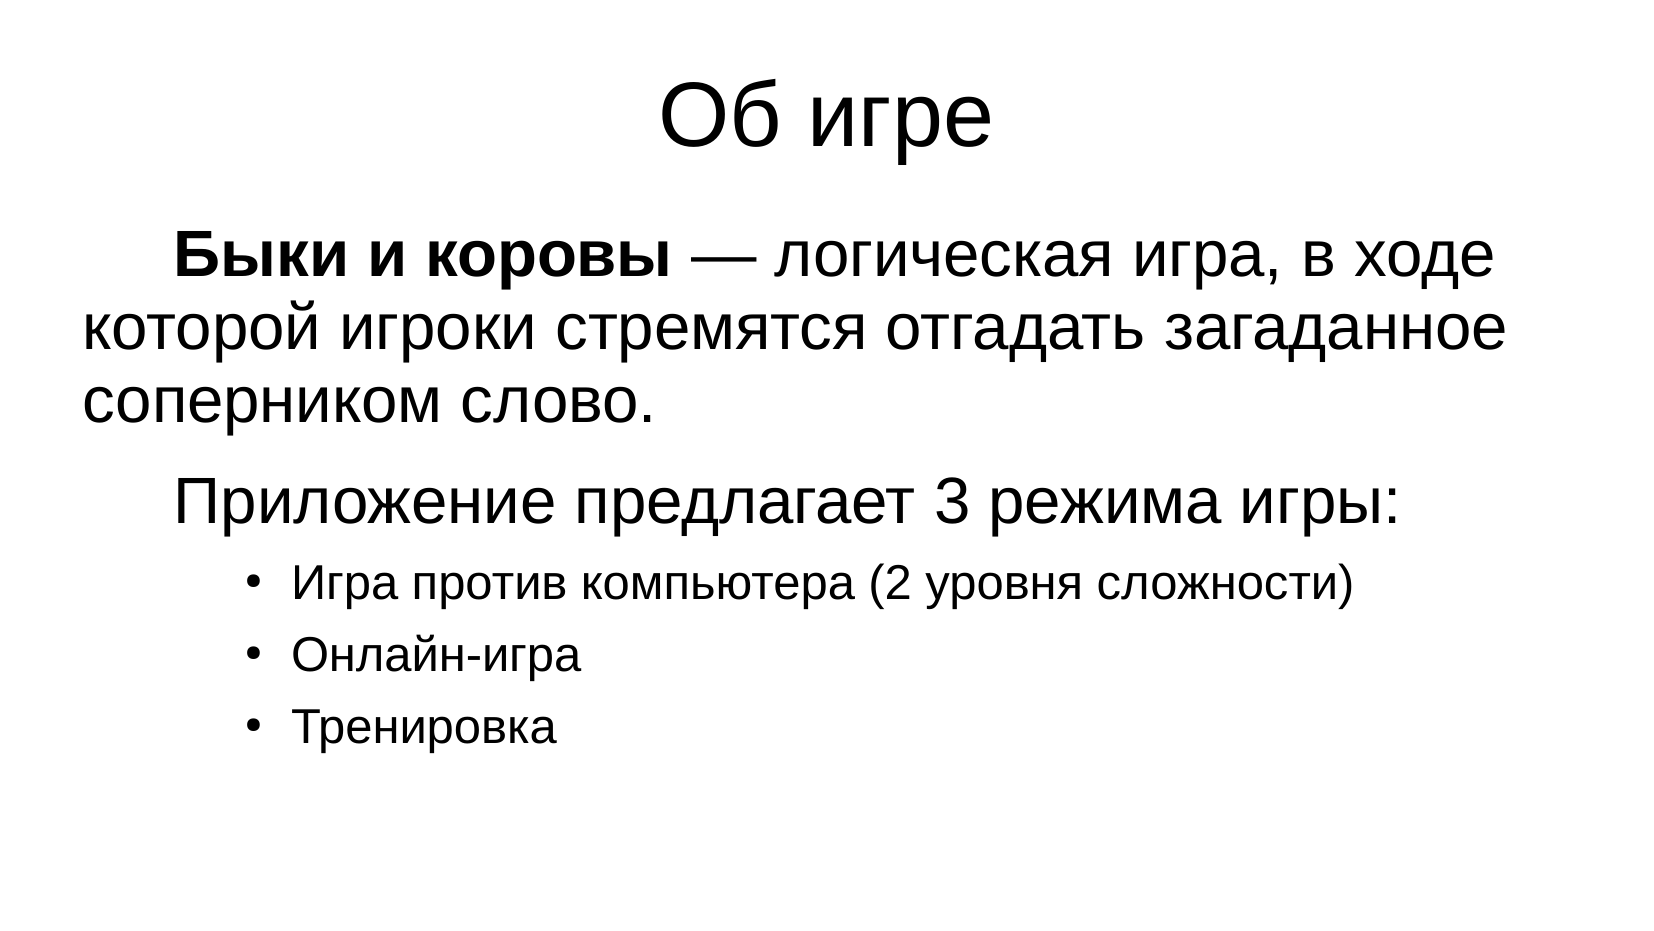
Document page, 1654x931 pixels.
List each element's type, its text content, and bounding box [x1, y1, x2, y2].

list Быки и коровы — логическая игра, в ходе которой игроки стремятся отгадать загаданное соперником слово. Приложение предлагает 3 режима игры: Игра против компьютера (2 уровня сложности) Онлайн-игра Тренировка [82, 217, 1571, 758]
title Об игре [82, 37, 1571, 193]
